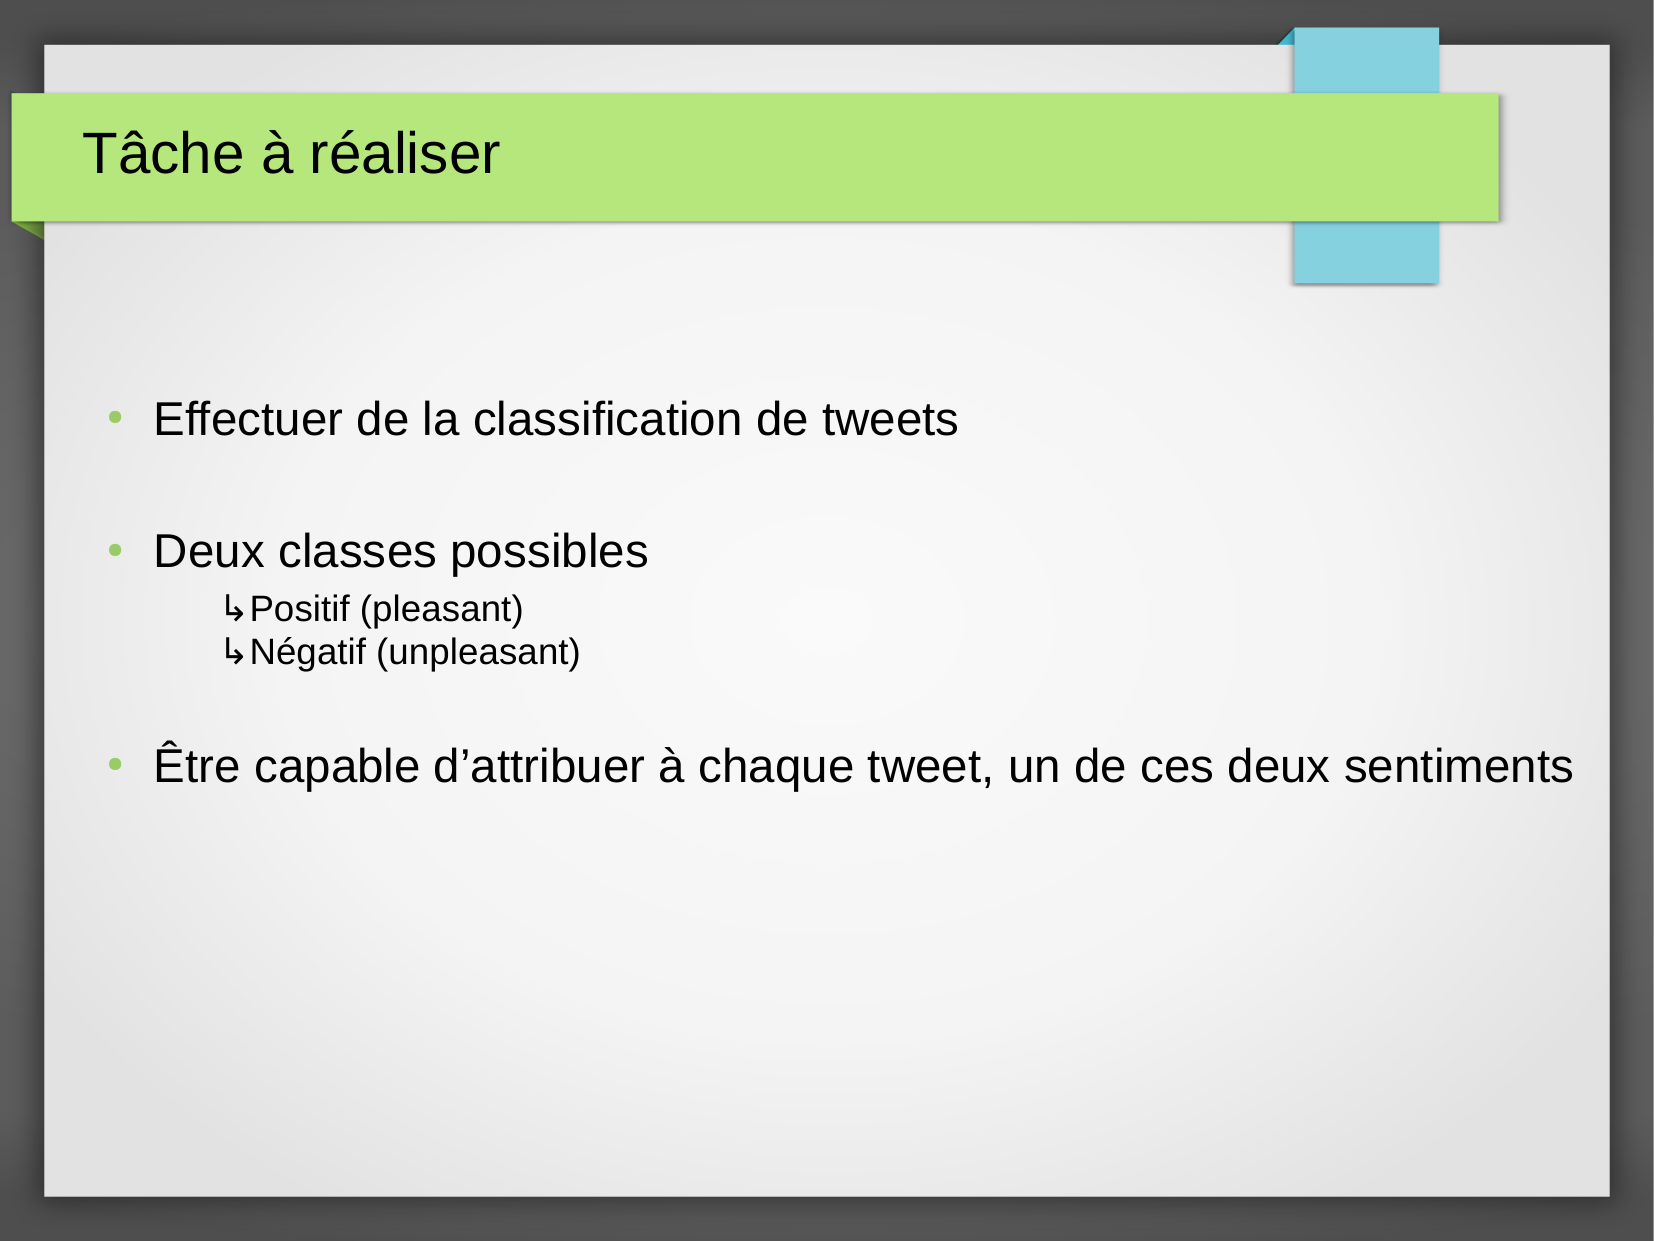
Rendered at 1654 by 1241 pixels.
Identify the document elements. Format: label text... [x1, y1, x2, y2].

title Tâche à réaliser [82, 94, 1264, 213]
picture [0, 0, 1654, 1241]
list Effectuer de la classification de tweets Deux classes possibles ↳Positif (pleasant) ↳Négatif (unpleasant) Être capable d’attribuer à chaque tweet, un de ces deux sentiments [91, 392, 1580, 851]
